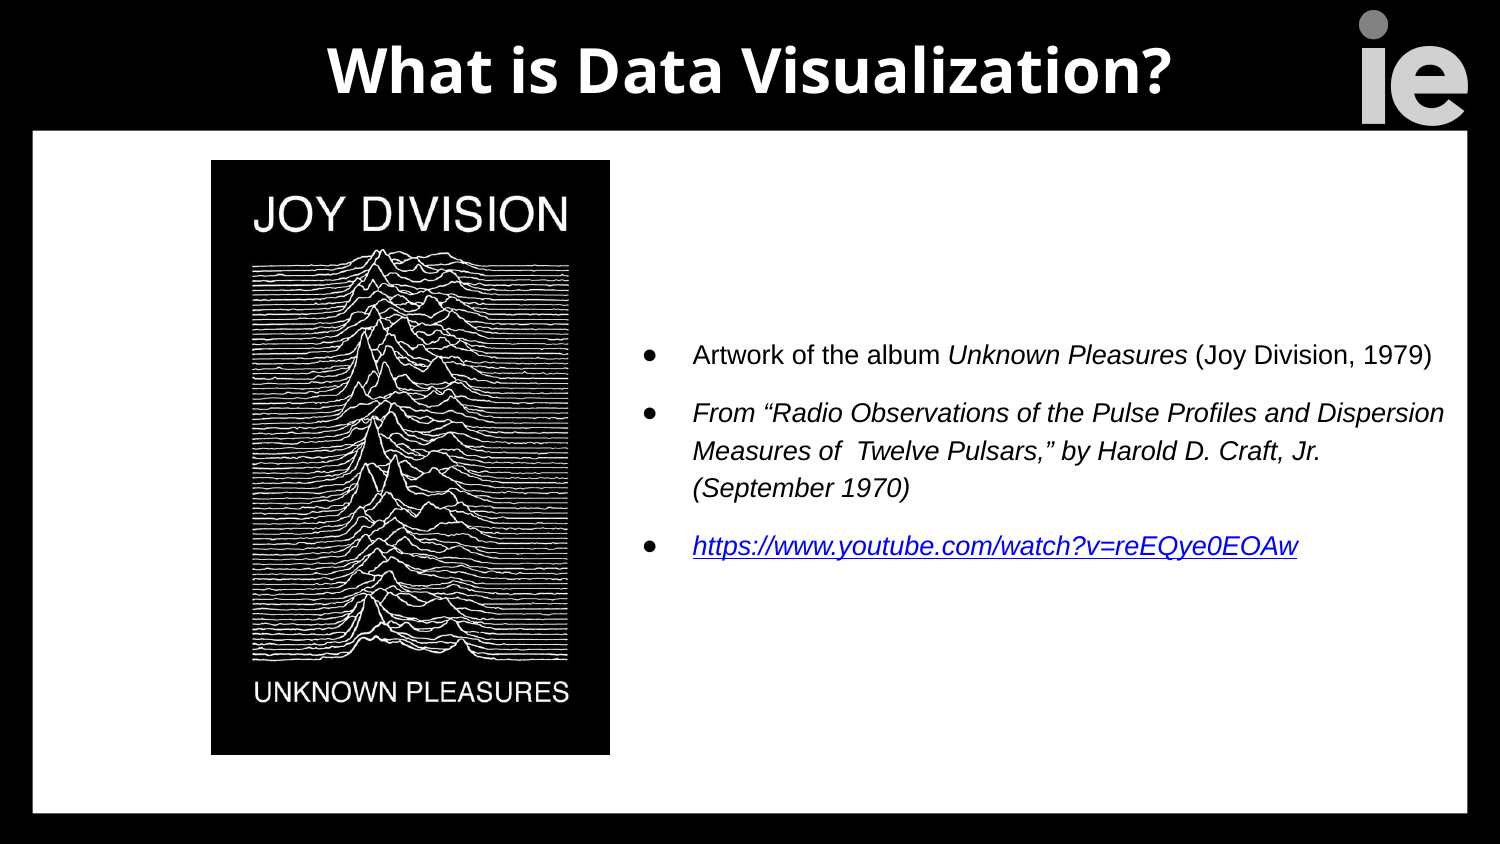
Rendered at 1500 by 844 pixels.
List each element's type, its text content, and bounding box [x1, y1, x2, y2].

text_box What is Data Visualization? [32, 21, 1359, 116]
picture [1359, 10, 1468, 126]
text_box Artwork of the album Unknown Pleasures (Joy Division, 1979) From “Radio Observations of the Pulse Profiles and Dispersion Measures of Twelve Pulsars,” by Harold D. Craft, Jr. (September 1970) https://www.youtube.com/watch?v=reEQye0EOAw [602, 260, 1468, 687]
picture [211, 160, 610, 755]
